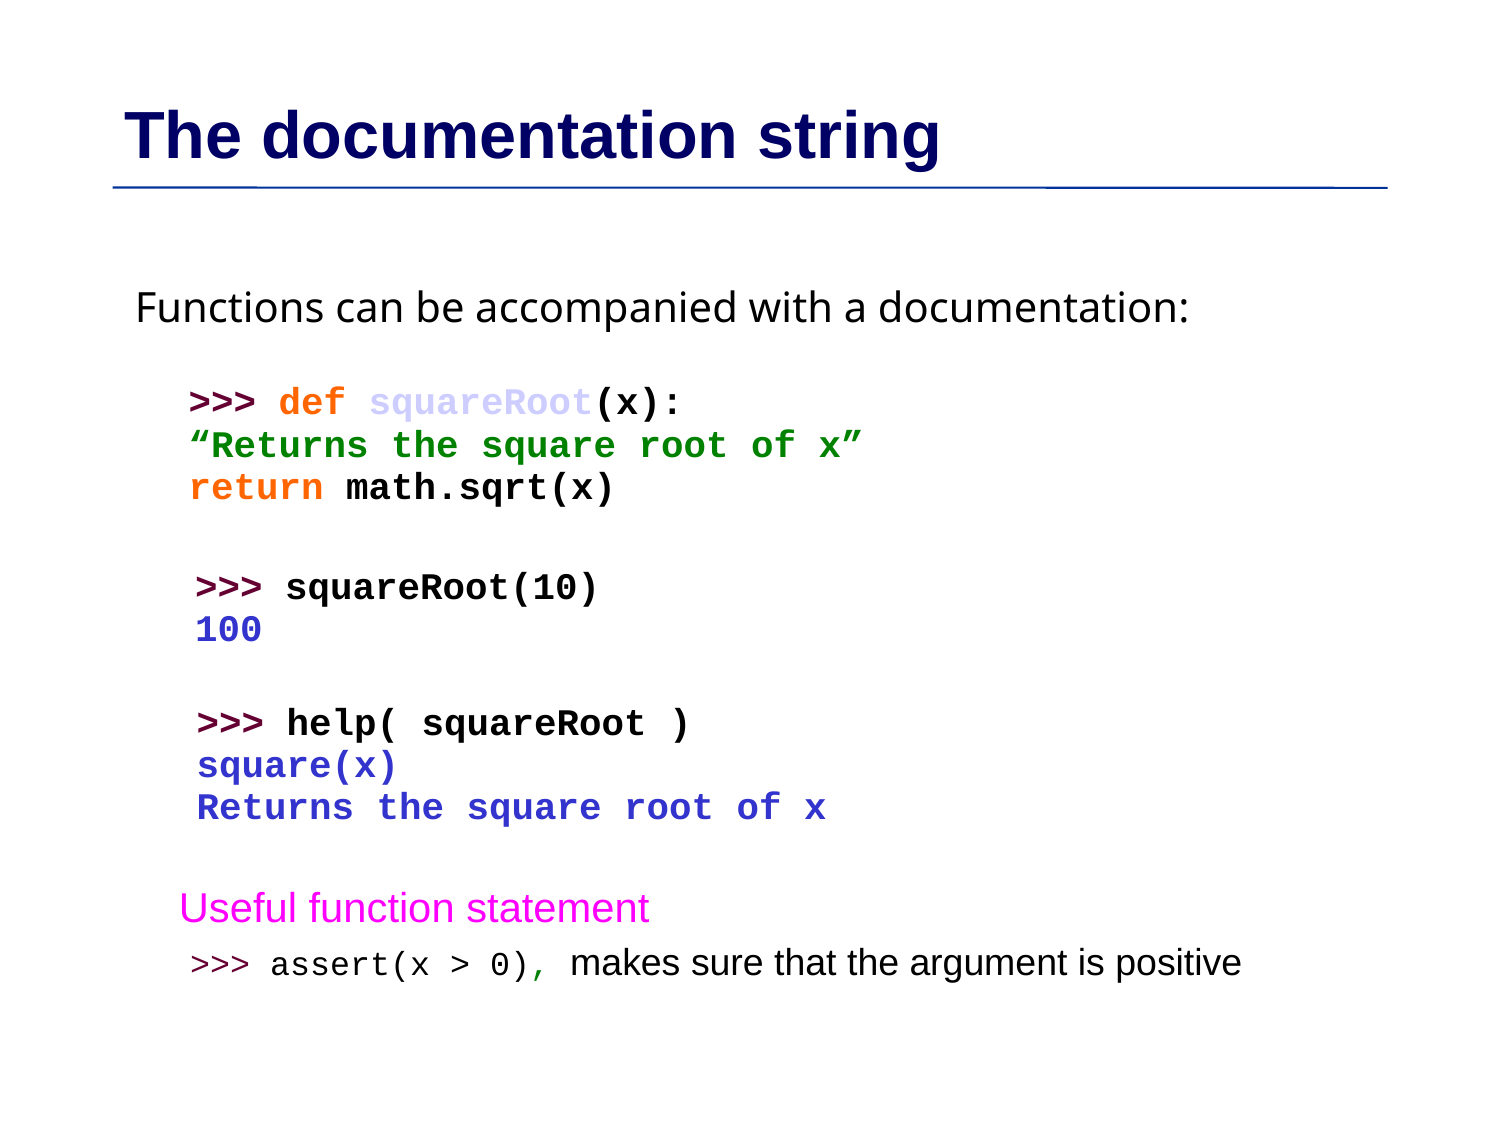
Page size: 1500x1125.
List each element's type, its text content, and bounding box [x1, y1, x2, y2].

text_box The documentation string [109, 90, 1003, 184]
text_box >>> help( squareRoot ) square(x) Returns the square root of x [181, 696, 991, 839]
text_box Functions can be accompanied with a documentation: [120, 270, 1280, 334]
text_box >>> def squareRoot(x): “Returns the square root of x” return math.sqrt(x) [173, 334, 931, 562]
text_box >>> squareRoot(10) 100 [180, 560, 616, 661]
text_box Useful function statement >>> assert(x > 0), makes sure that the argument is positive [163, 881, 1291, 997]
